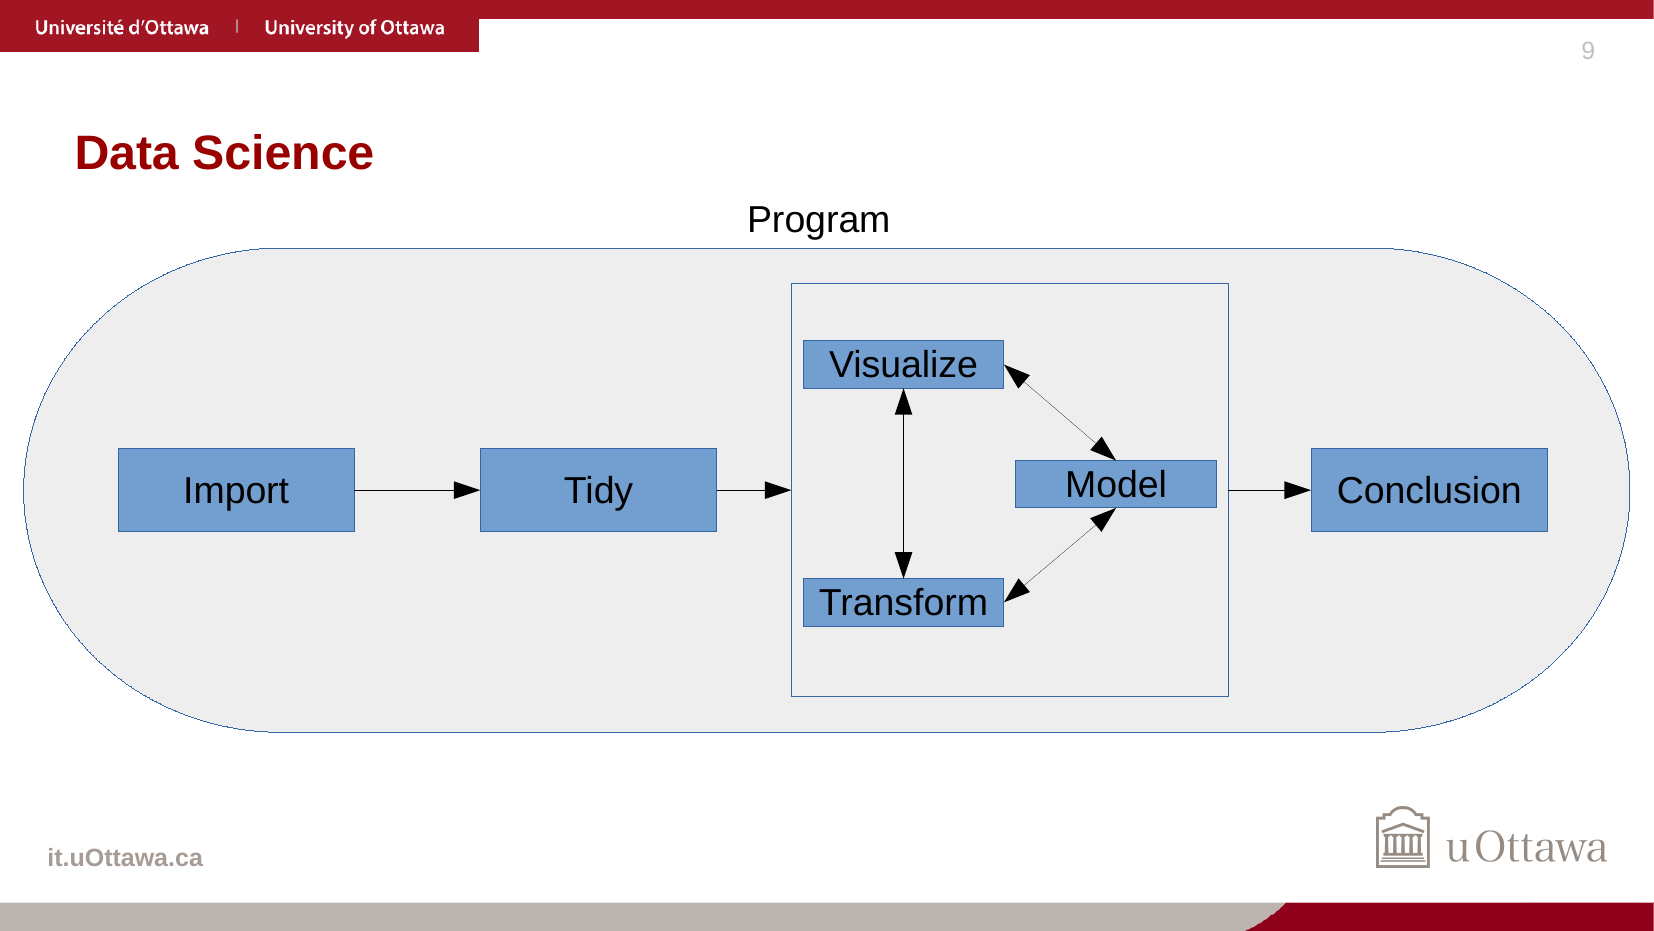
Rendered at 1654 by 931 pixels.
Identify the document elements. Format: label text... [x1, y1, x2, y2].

text_box [23, 248, 1630, 733]
text_box Program [732, 191, 906, 249]
picture [0, 0, 1654, 52]
text_box Conclusion [1311, 448, 1548, 532]
picture [0, 903, 1654, 931]
text_box Import [118, 448, 355, 532]
picture [1376, 806, 1607, 868]
title Data Science [74, 93, 1481, 212]
text_box Visualize [803, 340, 1004, 389]
text_box Model [1015, 460, 1217, 508]
text_box Tidy [480, 448, 717, 532]
text_box Transform [803, 578, 1004, 627]
